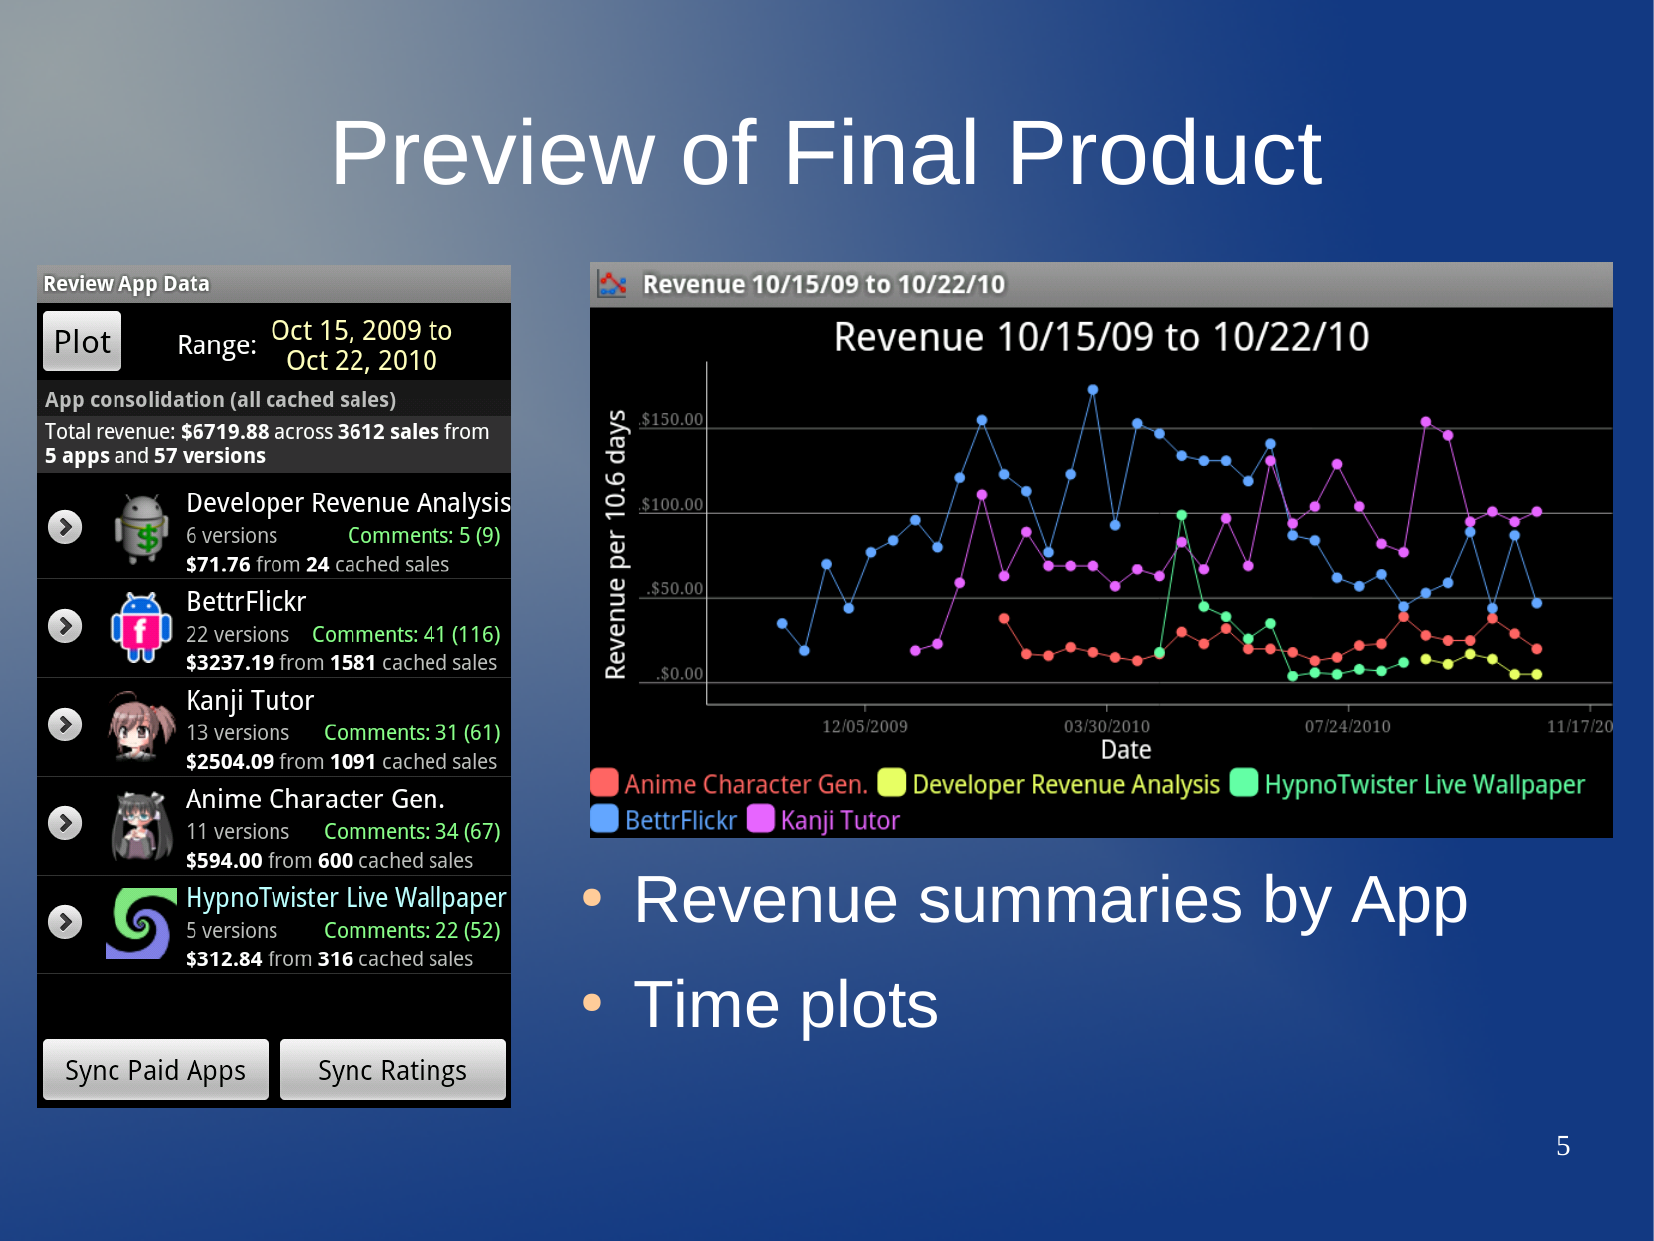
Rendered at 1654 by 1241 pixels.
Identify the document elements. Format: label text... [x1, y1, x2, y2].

picture [0, 0, 1654, 1241]
title Preview of Final Product [82, 49, 1571, 257]
list Revenue summaries by App Time plots [562, 862, 1571, 1094]
